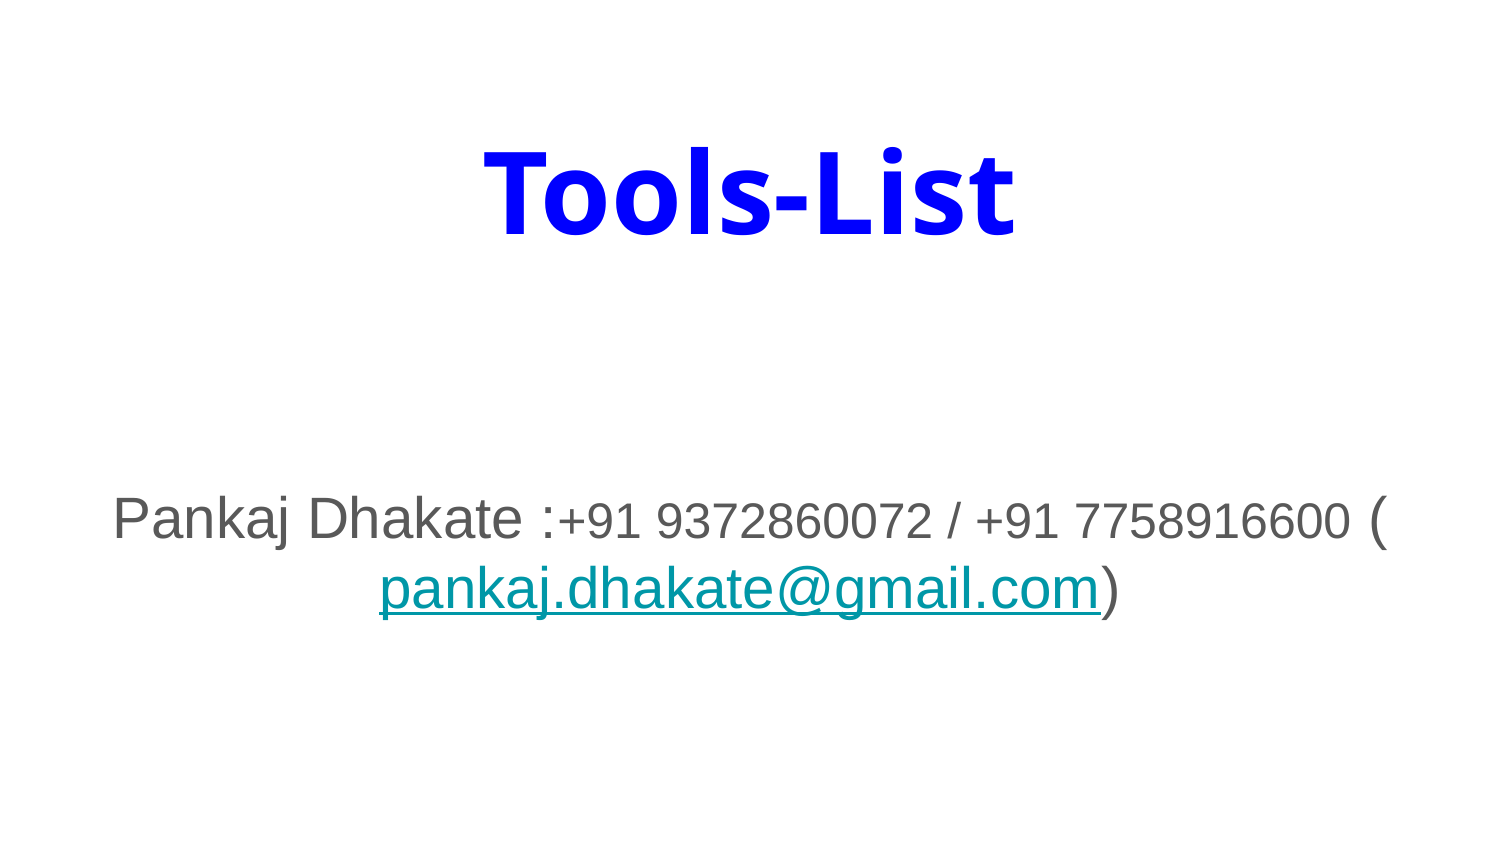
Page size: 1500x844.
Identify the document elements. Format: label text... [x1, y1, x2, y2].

subtitle Pankaj Dhakate :+91 9372860072 / +91 7758916600 (pankaj.dhakate@gmail.com) [51, 464, 1449, 771]
title Tools-List [51, 104, 1449, 297]
